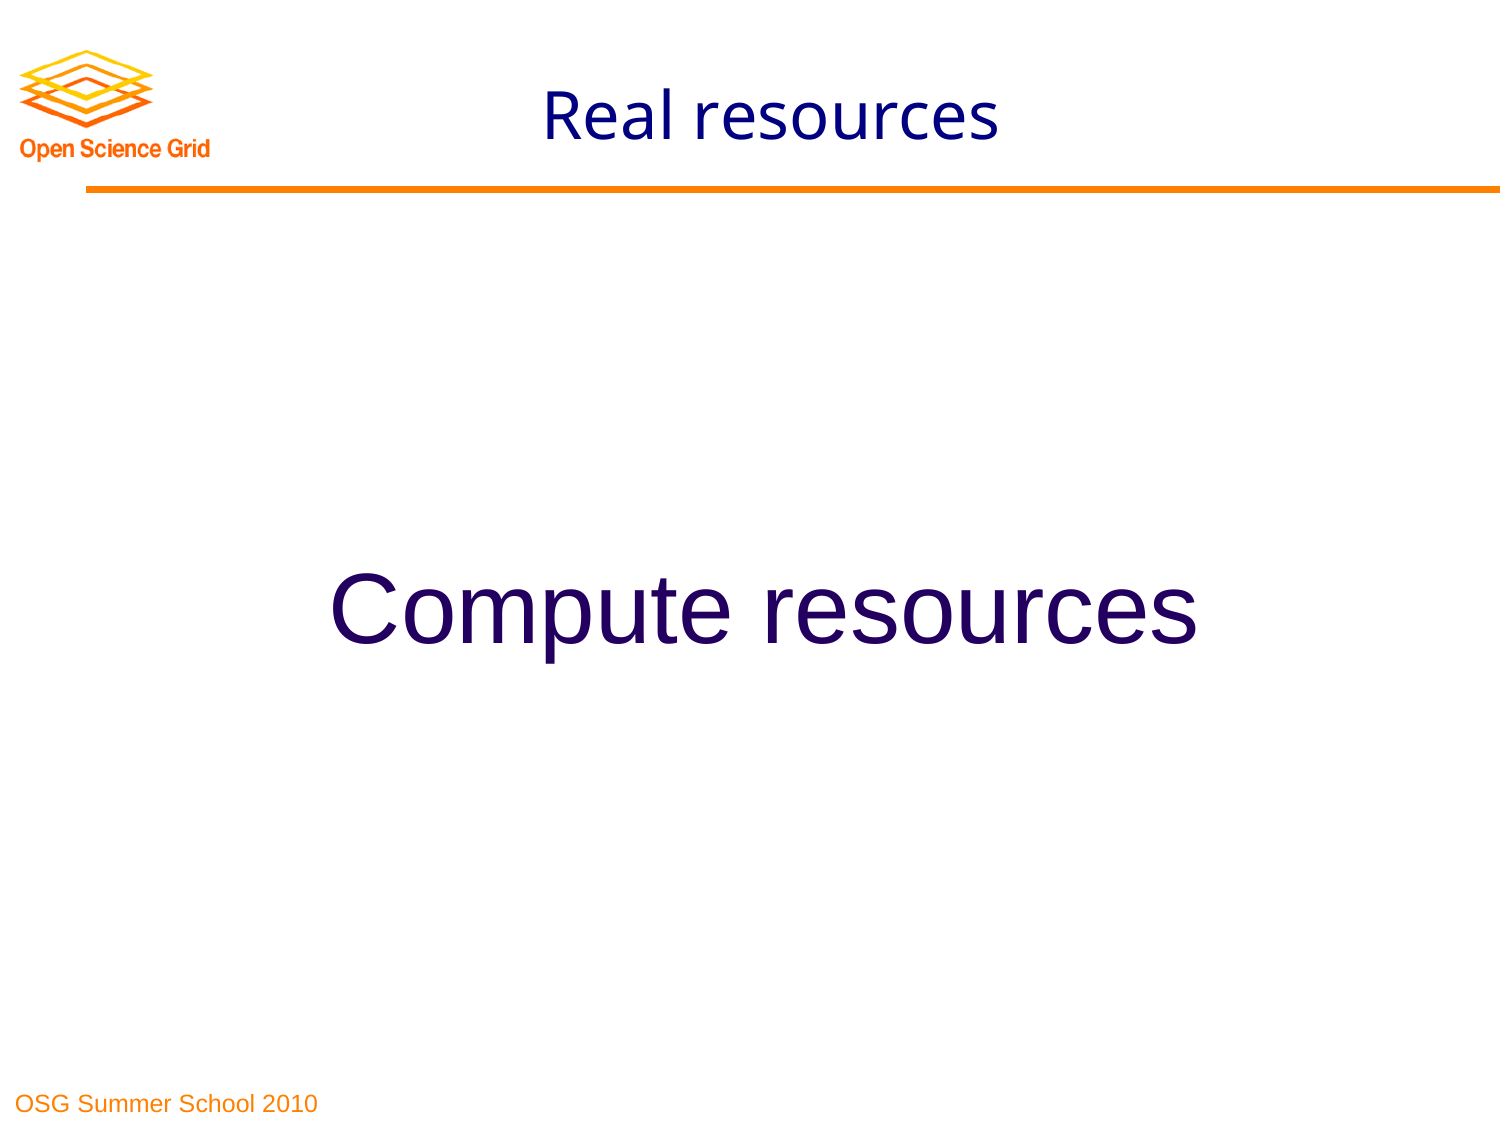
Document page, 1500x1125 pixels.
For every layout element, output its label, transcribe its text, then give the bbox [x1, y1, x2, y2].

title Real resources [201, 11, 1342, 215]
subtitle Compute resources [127, 226, 1403, 981]
picture [0, 27, 201, 179]
